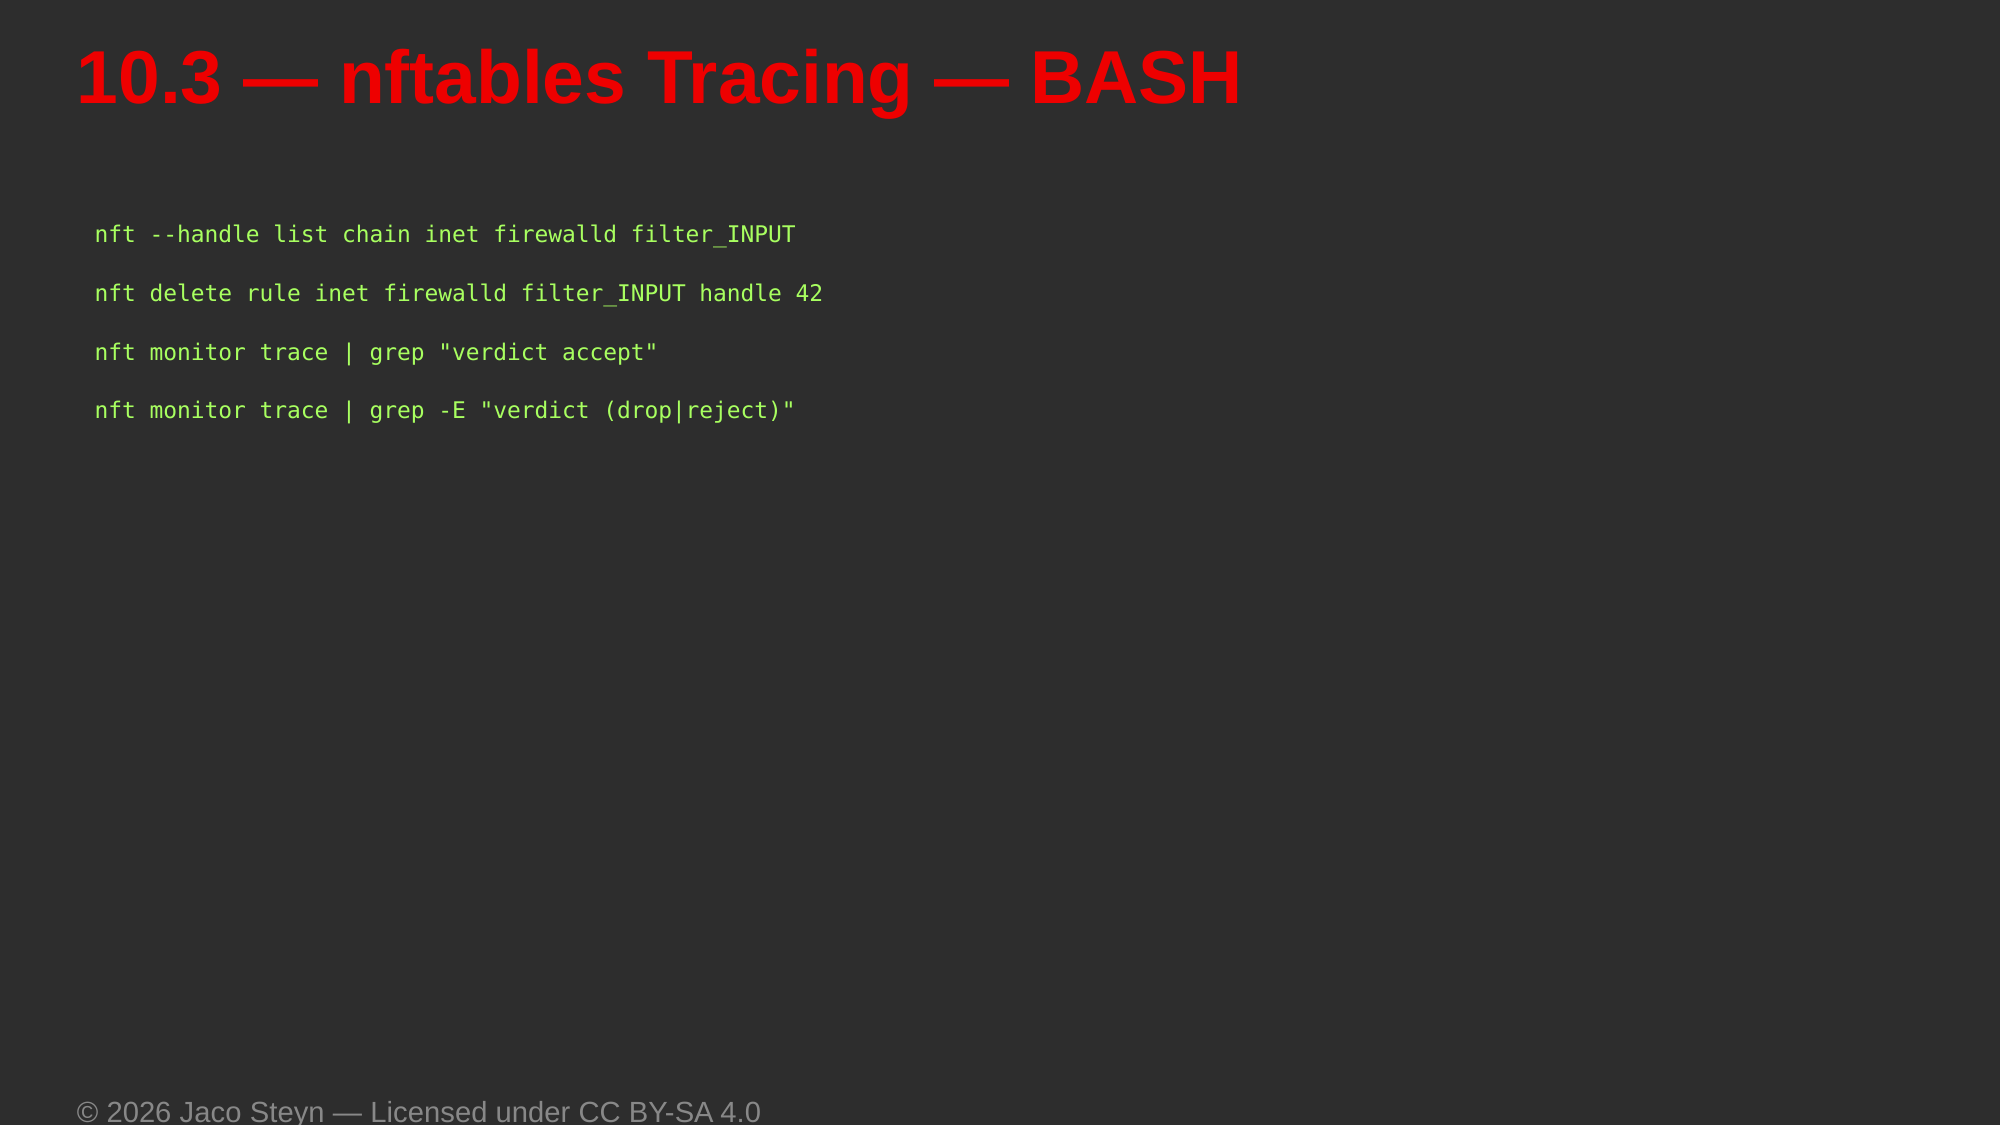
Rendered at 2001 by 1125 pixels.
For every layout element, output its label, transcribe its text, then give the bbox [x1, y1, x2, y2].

text_box © 2026 Jaco Steyn — Licensed under CC BY-SA 4.0 [59, 1083, 1942, 1120]
text_box nft --handle list chain inet firewalld filter_INPUT nft delete rule inet firewalld filter_INPUT handle 42 nft monitor trace | grep "verdict accept" nft monitor trace | grep -E "verdict (drop|reject)" [59, 194, 1942, 1052]
text_box 10.3 — nftables Tracing — BASH [59, 23, 1942, 178]
